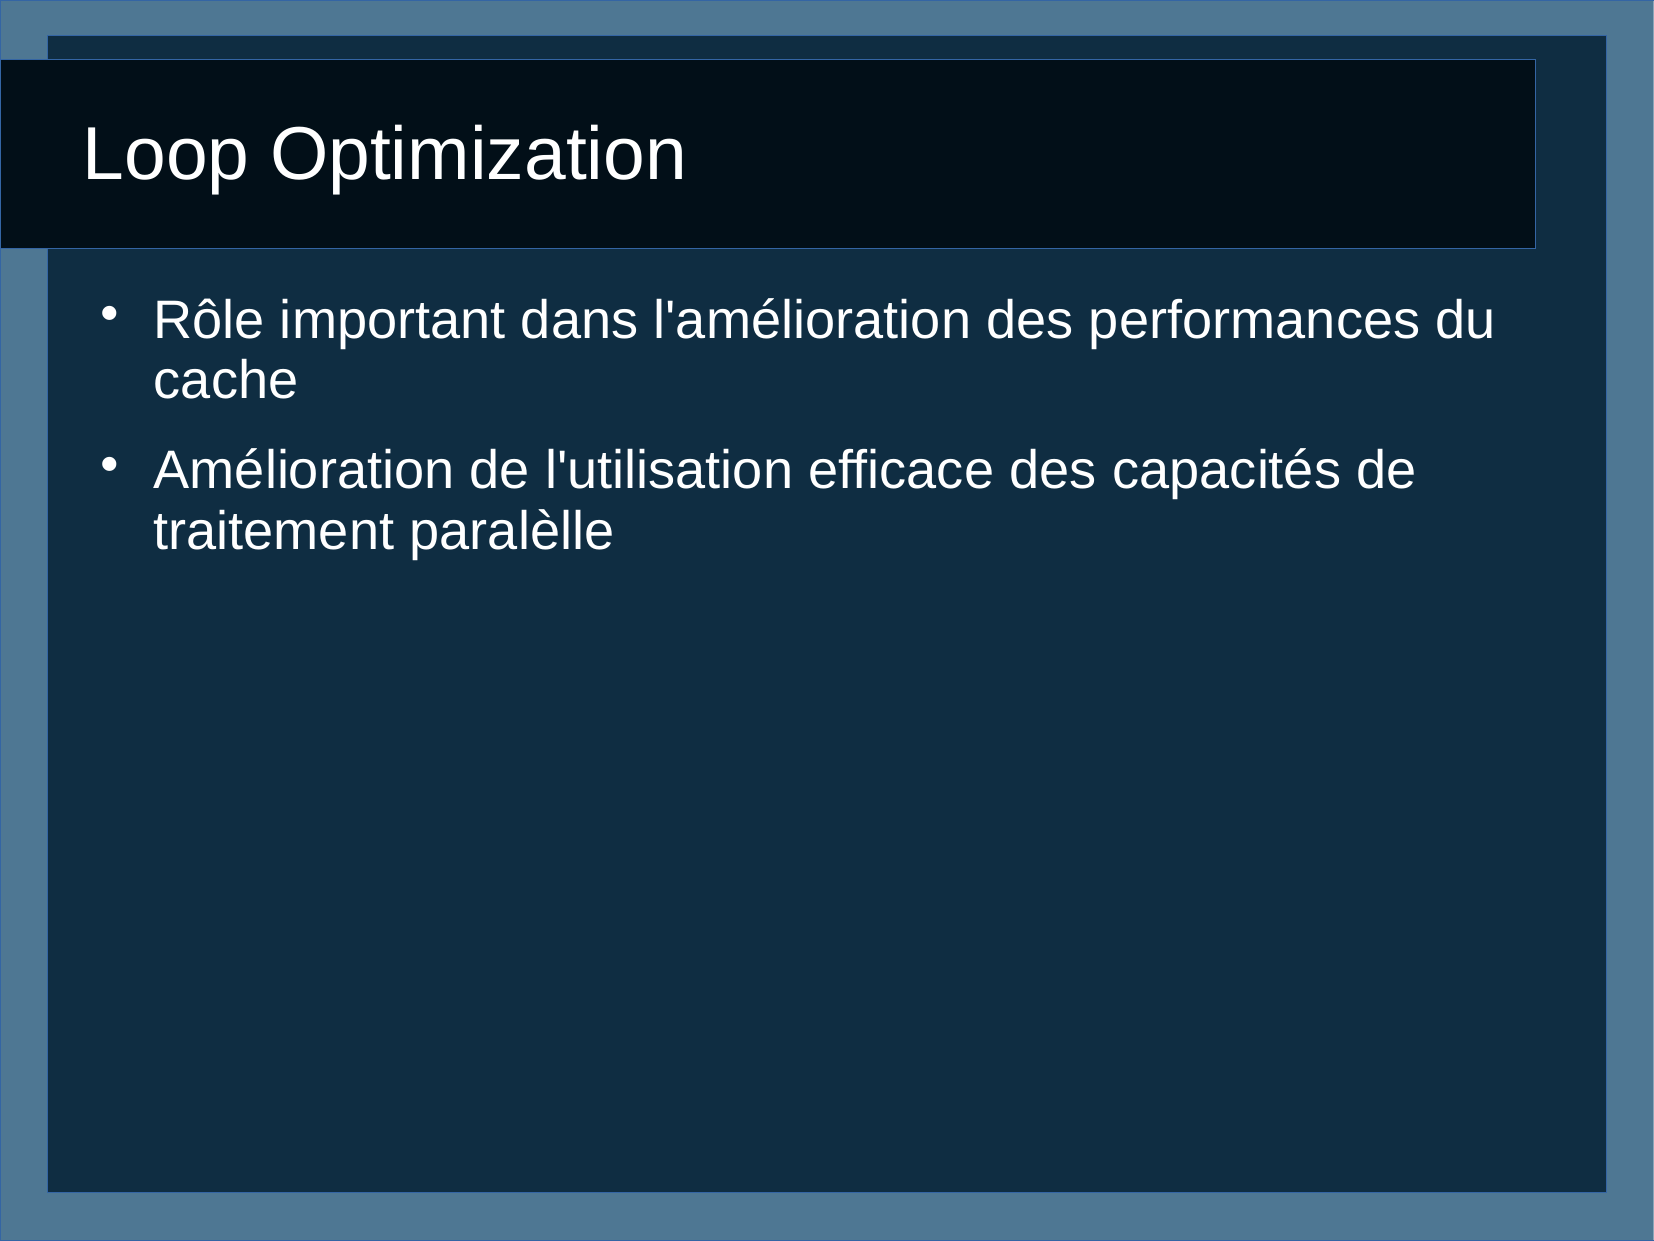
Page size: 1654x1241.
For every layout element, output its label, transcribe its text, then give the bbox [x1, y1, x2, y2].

list Rôle important dans l'amélioration des performances du cache Amélioration de l'utilisation efficace des capacités de traitement paralèlle [82, 289, 1571, 1009]
title Loop Optimization [82, 94, 1264, 213]
